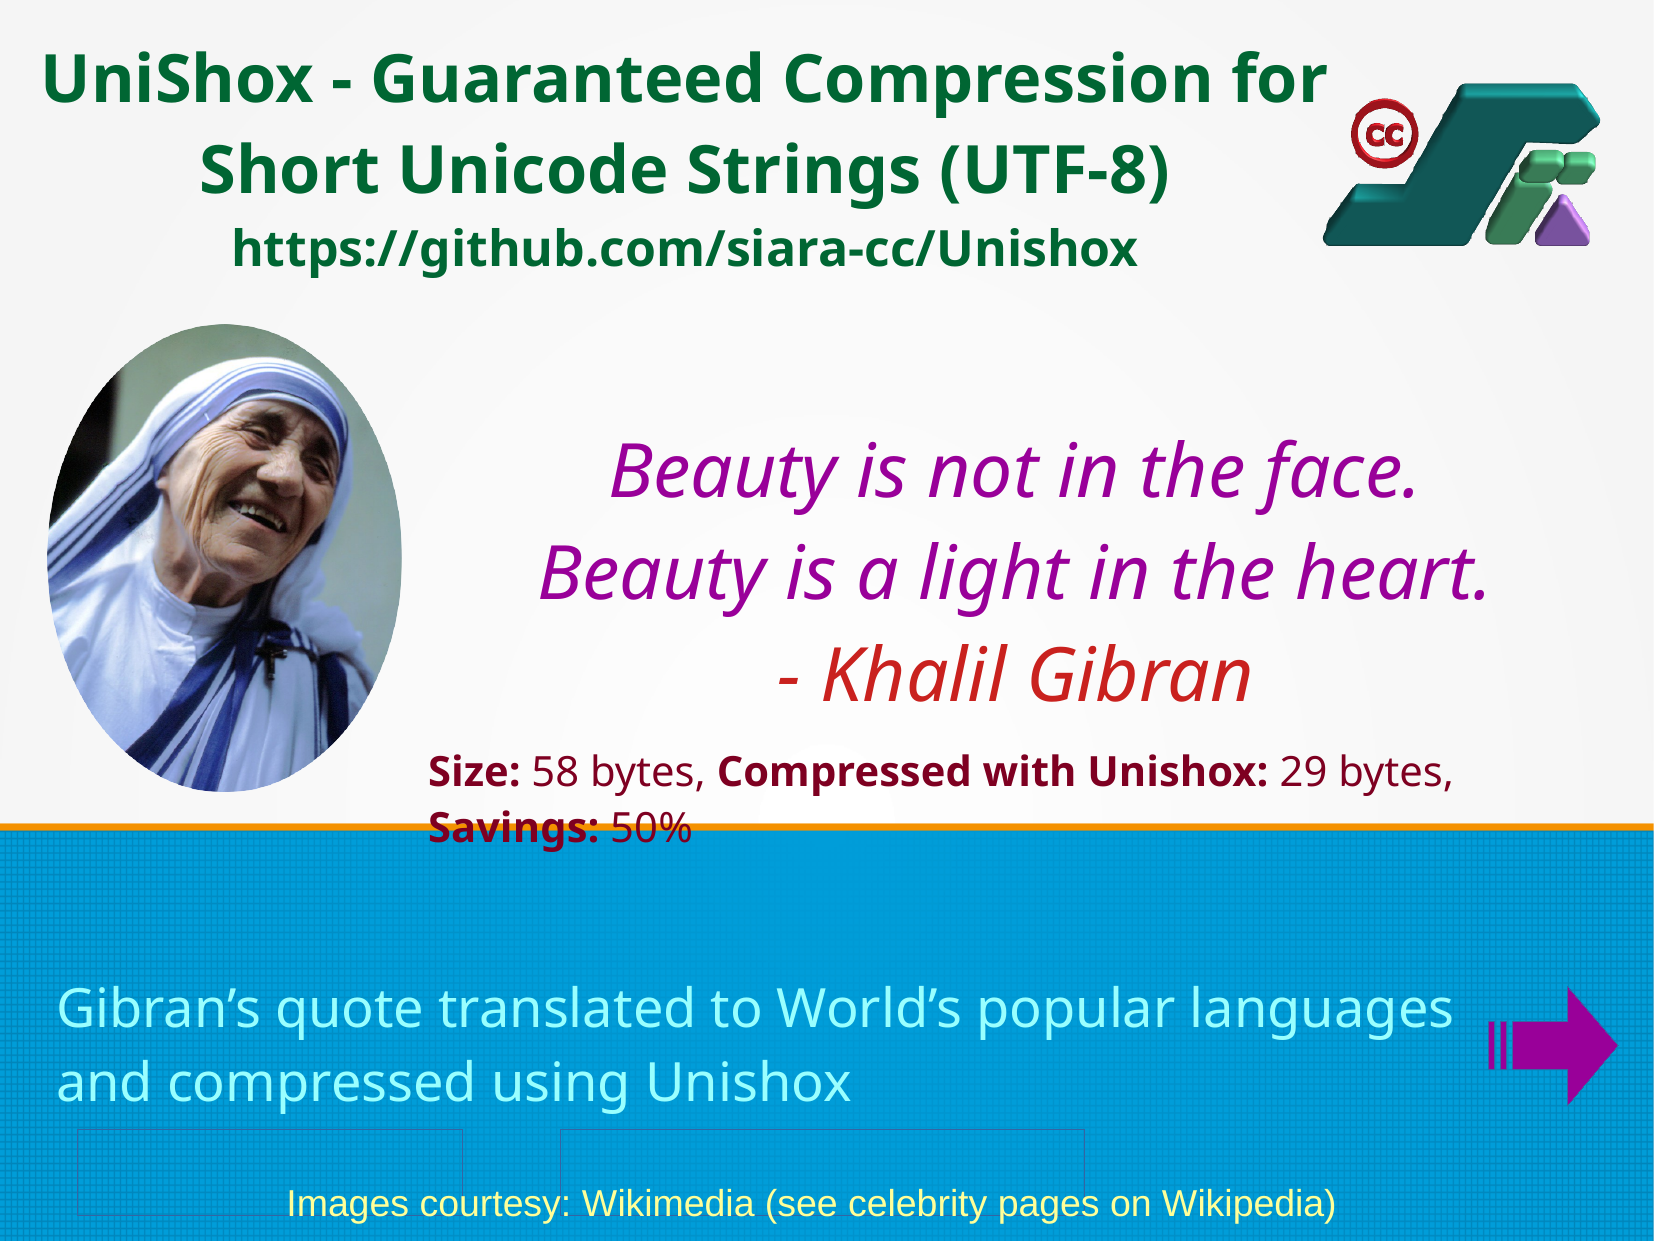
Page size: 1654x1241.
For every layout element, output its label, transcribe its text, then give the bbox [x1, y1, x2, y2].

text_box Gibran’s quote translated to World’s popular languages and compressed using Unishox [41, 962, 1495, 1134]
picture [548, 824, 557, 830]
picture [640, 815, 652, 830]
picture [0, 0, 1654, 841]
text_box [1500, 1021, 1507, 1070]
text_box [1512, 986, 1619, 1106]
text_box Beauty is not in the face. Beauty is a light in the heart. - Khalil Gibran [425, 409, 1607, 706]
text_box [1488, 1021, 1495, 1070]
text_box UniShox - Guaranteed Compression for Short Unicode Strings (UTF-8) https://github.com/siara-cc/Unishox [23, 23, 1347, 295]
text_box Size: 58 bytes, Compressed with Unishox: 29 bytes, Savings: 50% [413, 733, 1642, 804]
picture [521, 824, 530, 841]
text_box Images courtesy: Wikimedia (see celebrity pages on Wikipedia) [271, 1175, 1359, 1233]
picture [663, 815, 669, 828]
